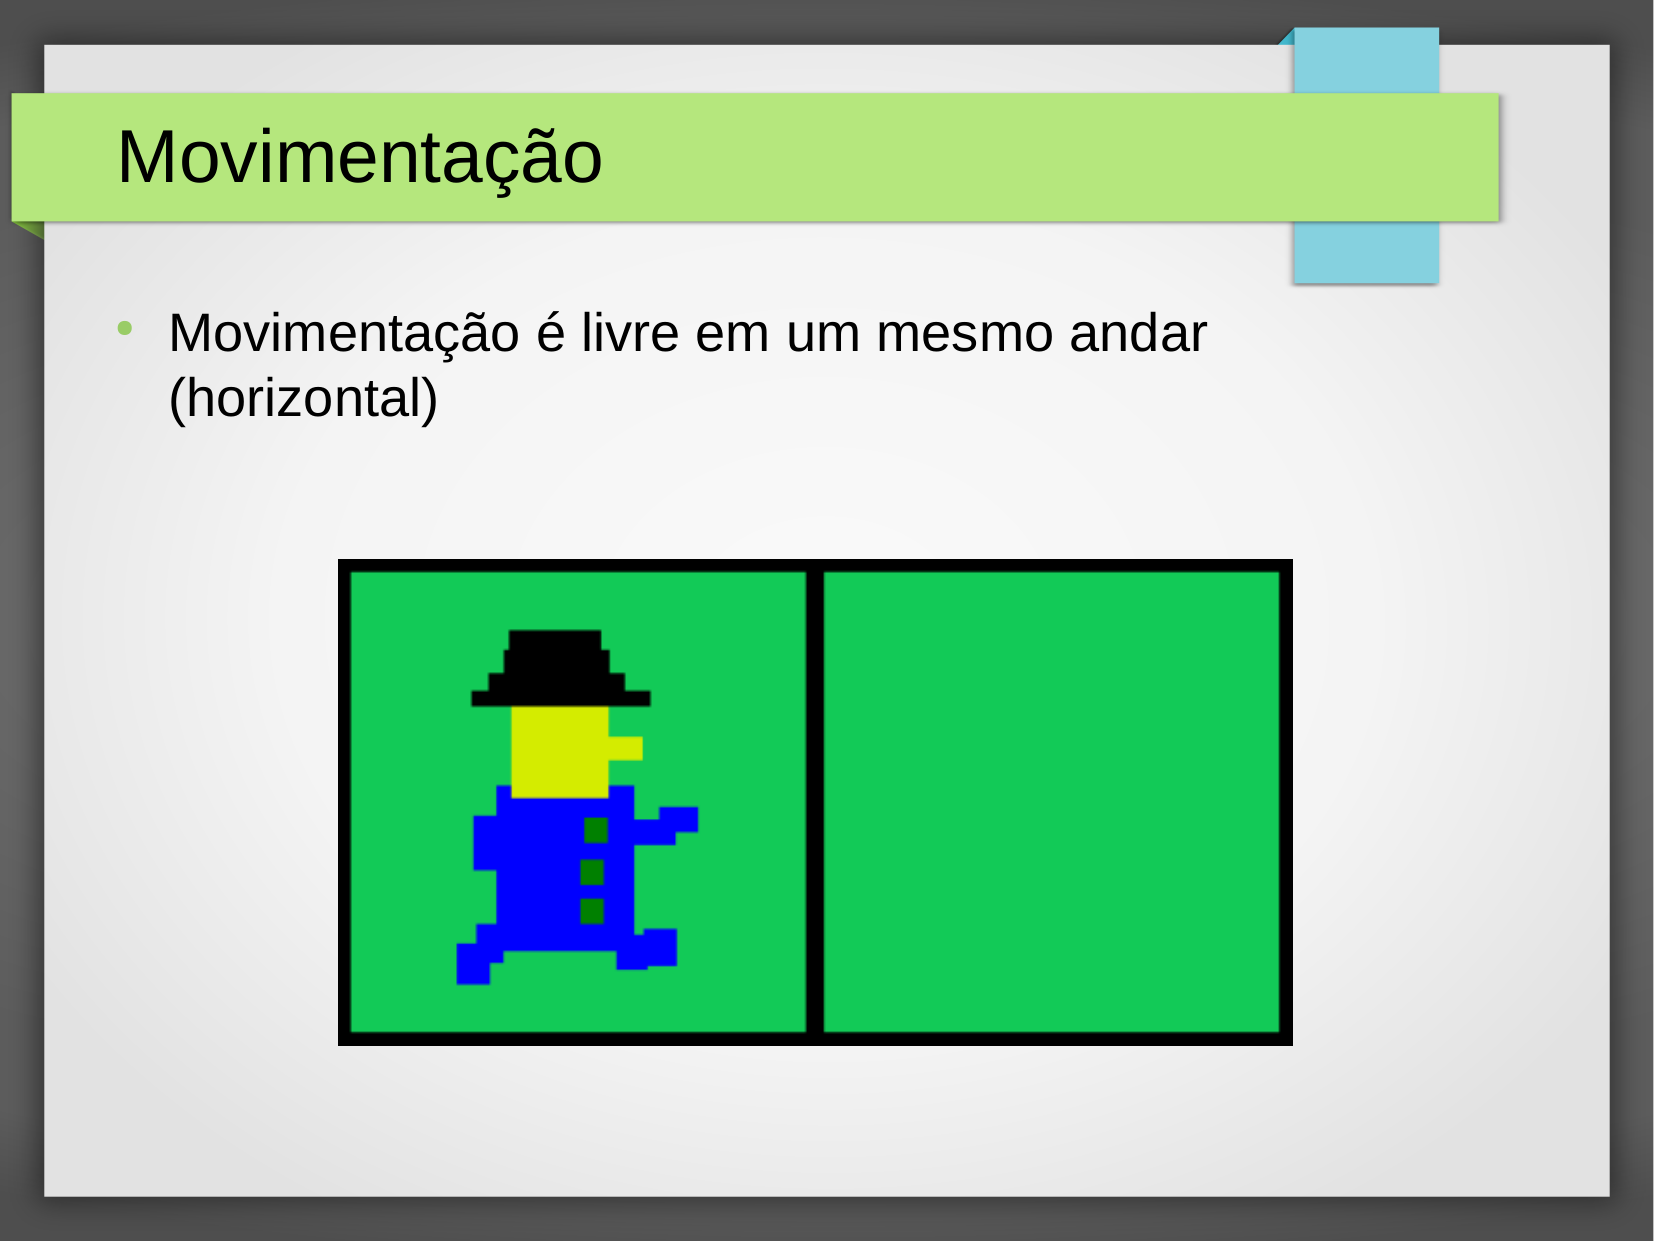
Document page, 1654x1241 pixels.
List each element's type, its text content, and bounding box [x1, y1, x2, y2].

list Movimentação é livre em um mesmo andar (horizontal) [82, 289, 1433, 1108]
picture [0, 0, 1654, 1241]
title Movimentação [82, 49, 1433, 257]
